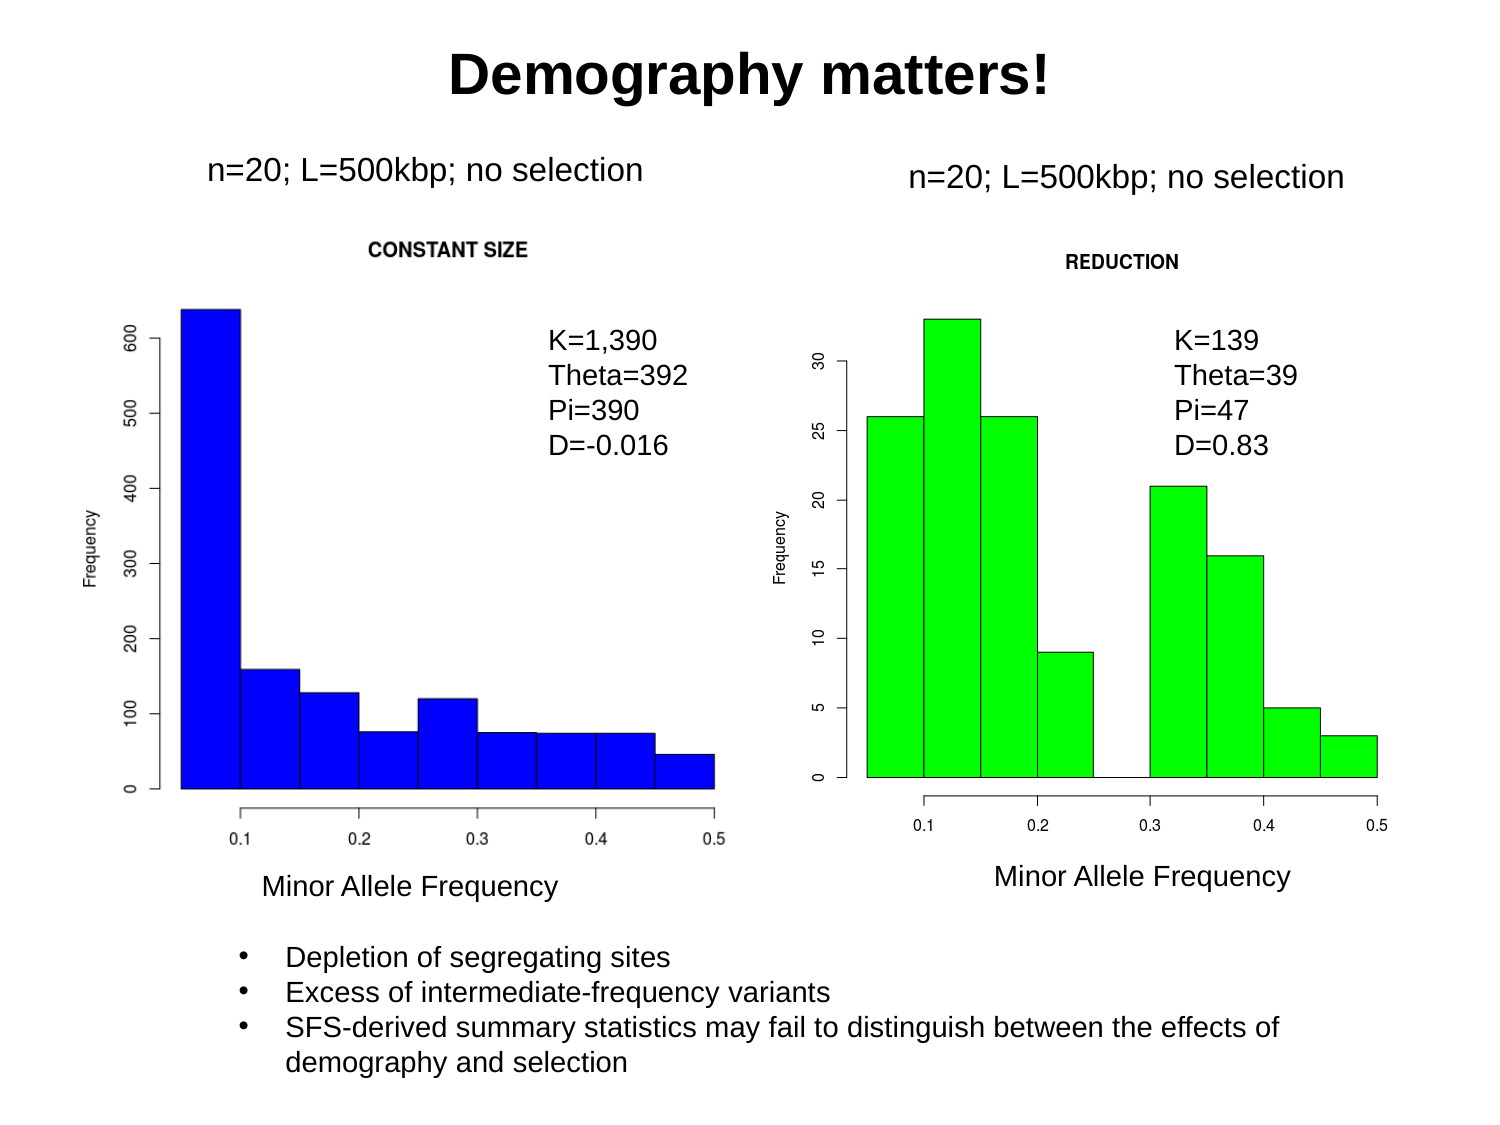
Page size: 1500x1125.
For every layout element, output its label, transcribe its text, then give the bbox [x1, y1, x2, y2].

text_box n=20; L=500kbp; no selection [893, 147, 1361, 203]
picture [769, 238, 1407, 880]
text_box K=1,390 Theta=392 Pi=390 D=-0.016 [533, 313, 704, 469]
text_box Minor Allele Frequency [246, 859, 645, 910]
text_box Minor Allele Frequency [979, 849, 1377, 900]
title Demography matters! [0, 21, 1500, 121]
text_box K=139 Theta=39 Pi=47 D=0.83 [1159, 313, 1314, 469]
text_box n=20; L=500kbp; no selection [192, 140, 660, 196]
picture [82, 228, 736, 898]
text_box Depletion of segregating sites Excess of intermediate-frequency variants SFS-derived summary statistics may fail to distinguish between the effects of demography and selection [223, 930, 1407, 1121]
